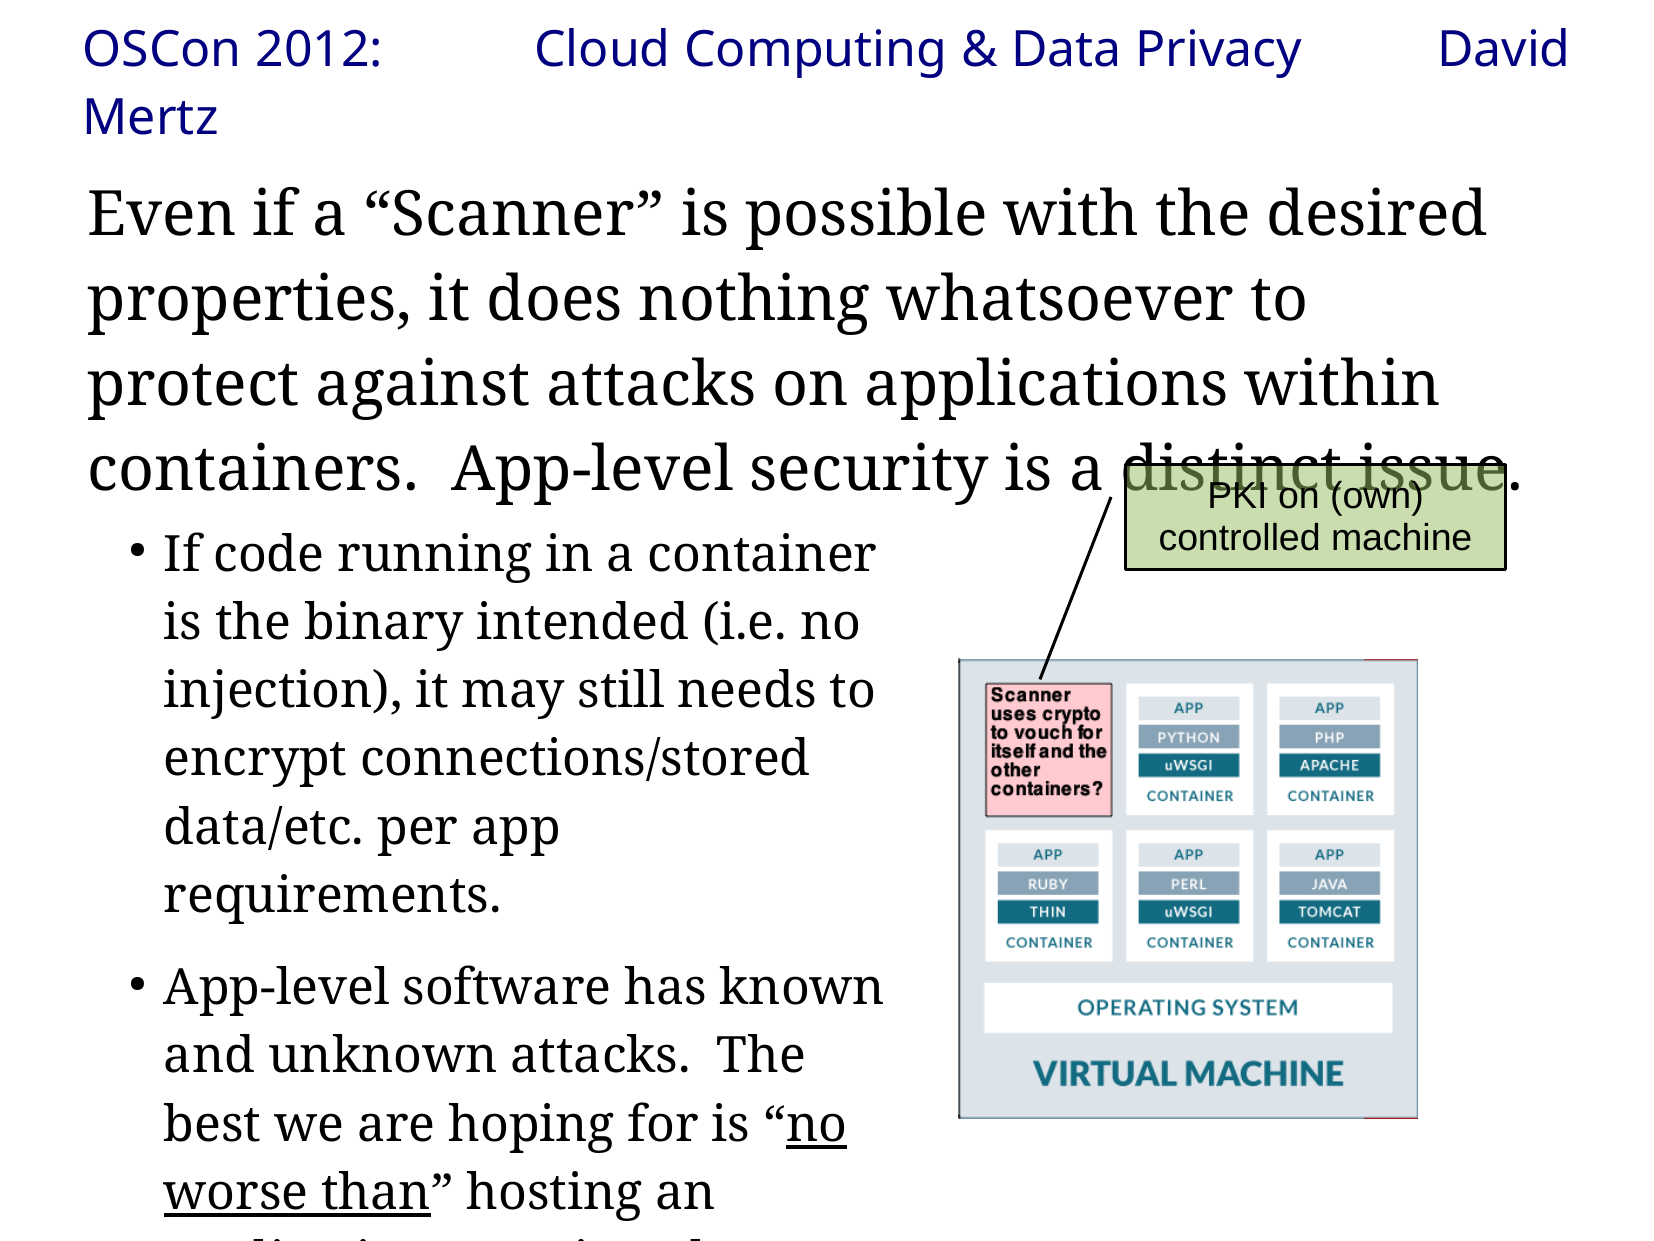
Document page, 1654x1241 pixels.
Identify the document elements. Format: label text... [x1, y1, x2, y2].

title OSCon 2012: Cloud Computing & Data Privacy David Mertz [82, 49, 1571, 113]
text_box PKI on (own) controlled machine [1126, 464, 1505, 569]
text_box If code running in a container is the binary intended (i.e. no injection), it may still needs to encrypt connections/stored data/etc. per app requirements. App-level software has known and unknown attacks. The best we are hoping for is “no worse than” hosting an application on privately controlled hardware. [113, 510, 909, 1117]
picture [958, 658, 1418, 1119]
list Even if a “Scanner” is possible with the desired properties, it does nothing whatsoever to protect against attacks on applications within containers. App-level security is a distinct issue. [87, 168, 1535, 453]
